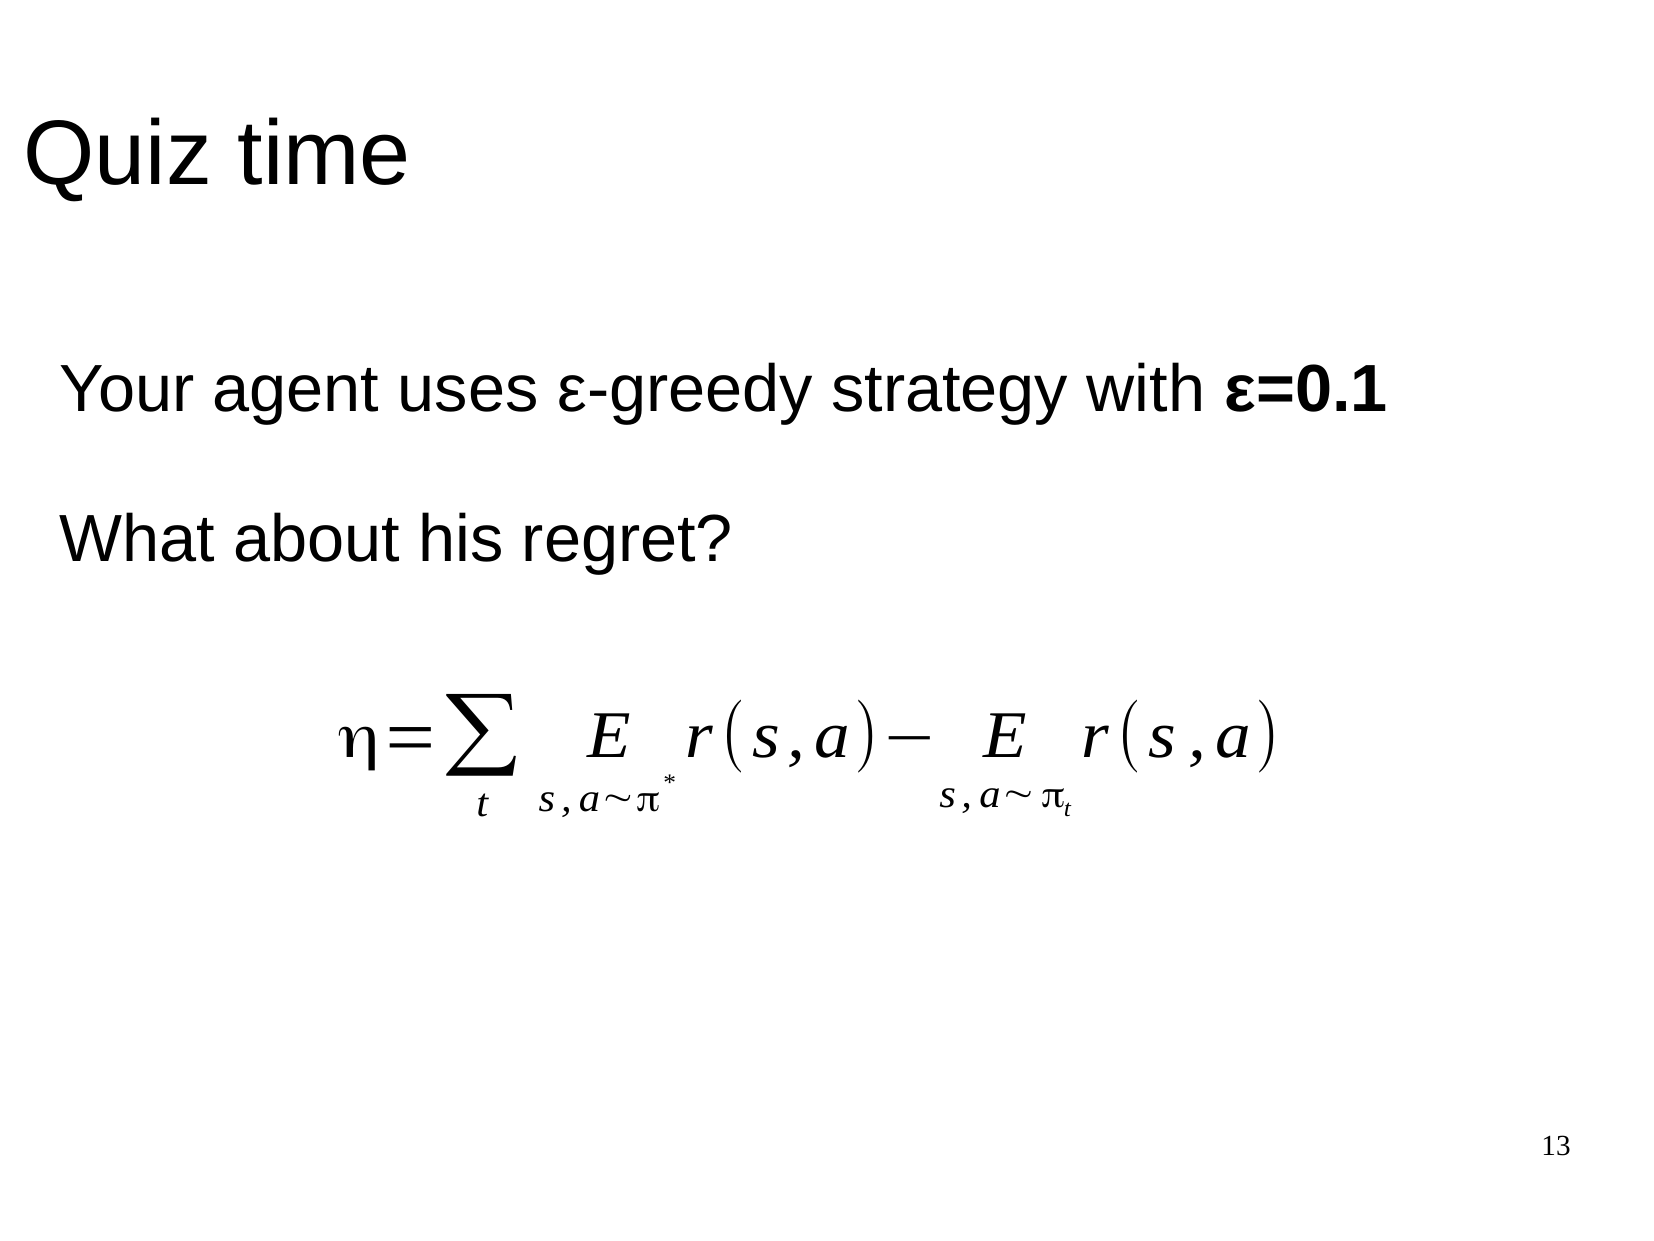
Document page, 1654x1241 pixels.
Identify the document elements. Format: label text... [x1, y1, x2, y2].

chart [320, 686, 1296, 824]
text_box Your agent uses ε-greedy strategy with ε=0.1 What about his regret? [45, 344, 1606, 584]
title Quiz time [23, 49, 1512, 257]
